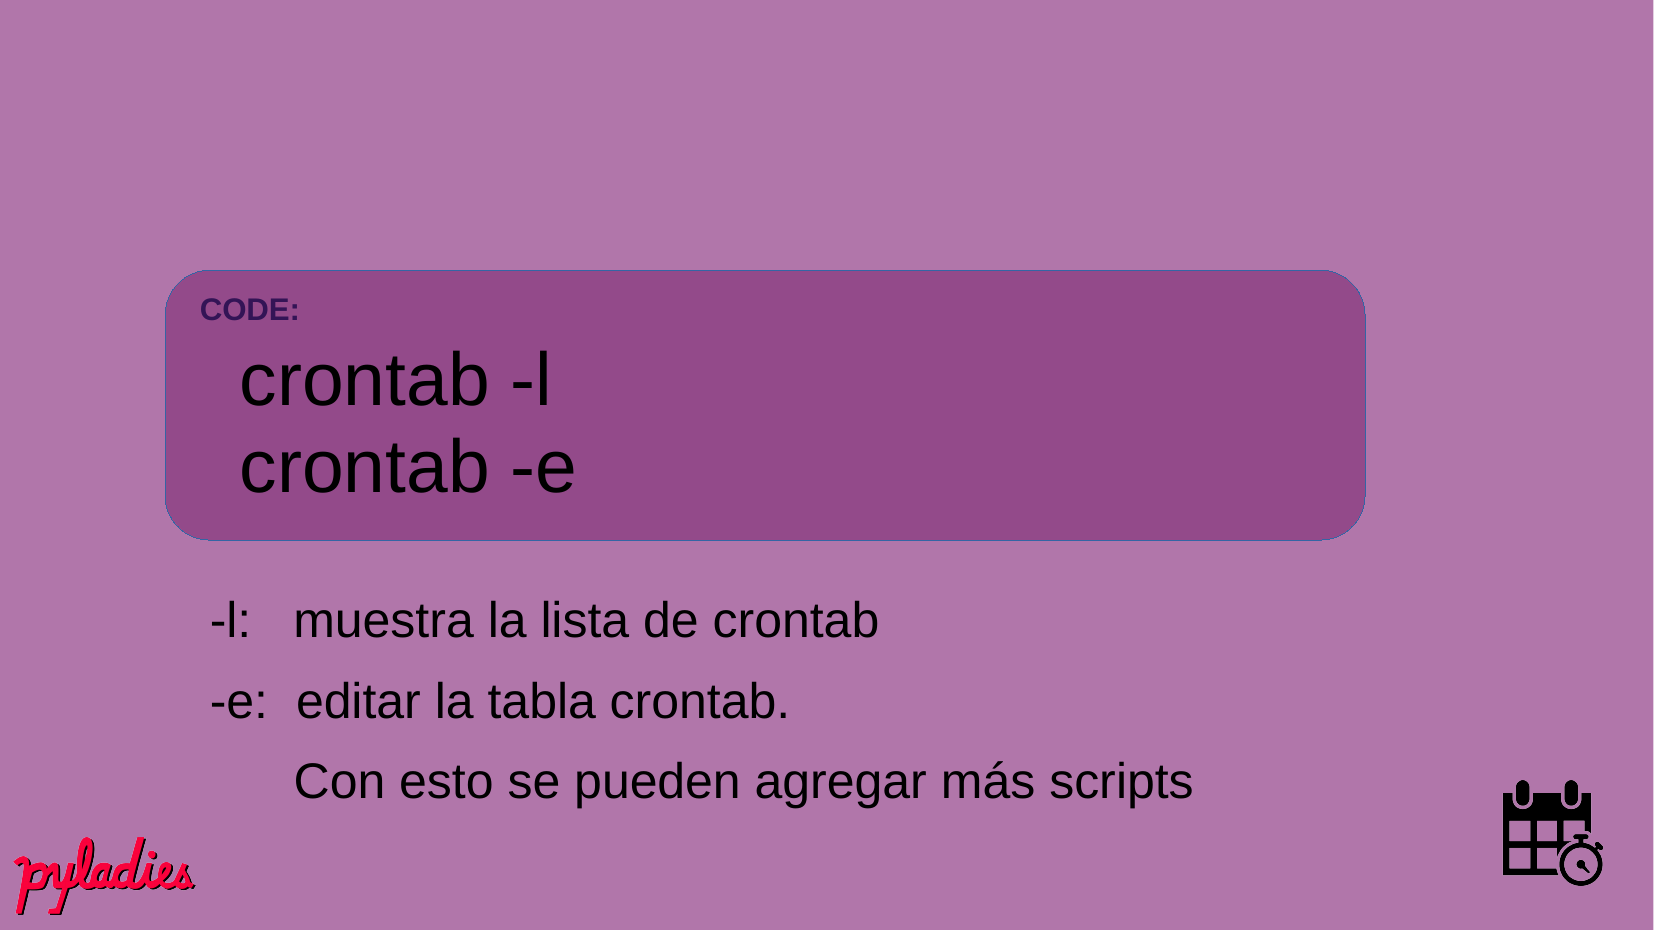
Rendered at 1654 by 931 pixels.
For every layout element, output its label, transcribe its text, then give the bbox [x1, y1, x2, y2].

picture [1500, 841, 1606, 886]
text_box -l: muestra la lista de crontab -e: editar la tabla crontab. Con esto se pueden agregar más scripts [195, 585, 1651, 841]
text_box [165, 270, 1366, 541]
text_box CODE: [180, 285, 316, 346]
picture [13, 837, 196, 916]
text_box crontab -l crontab -e [225, 330, 1276, 516]
